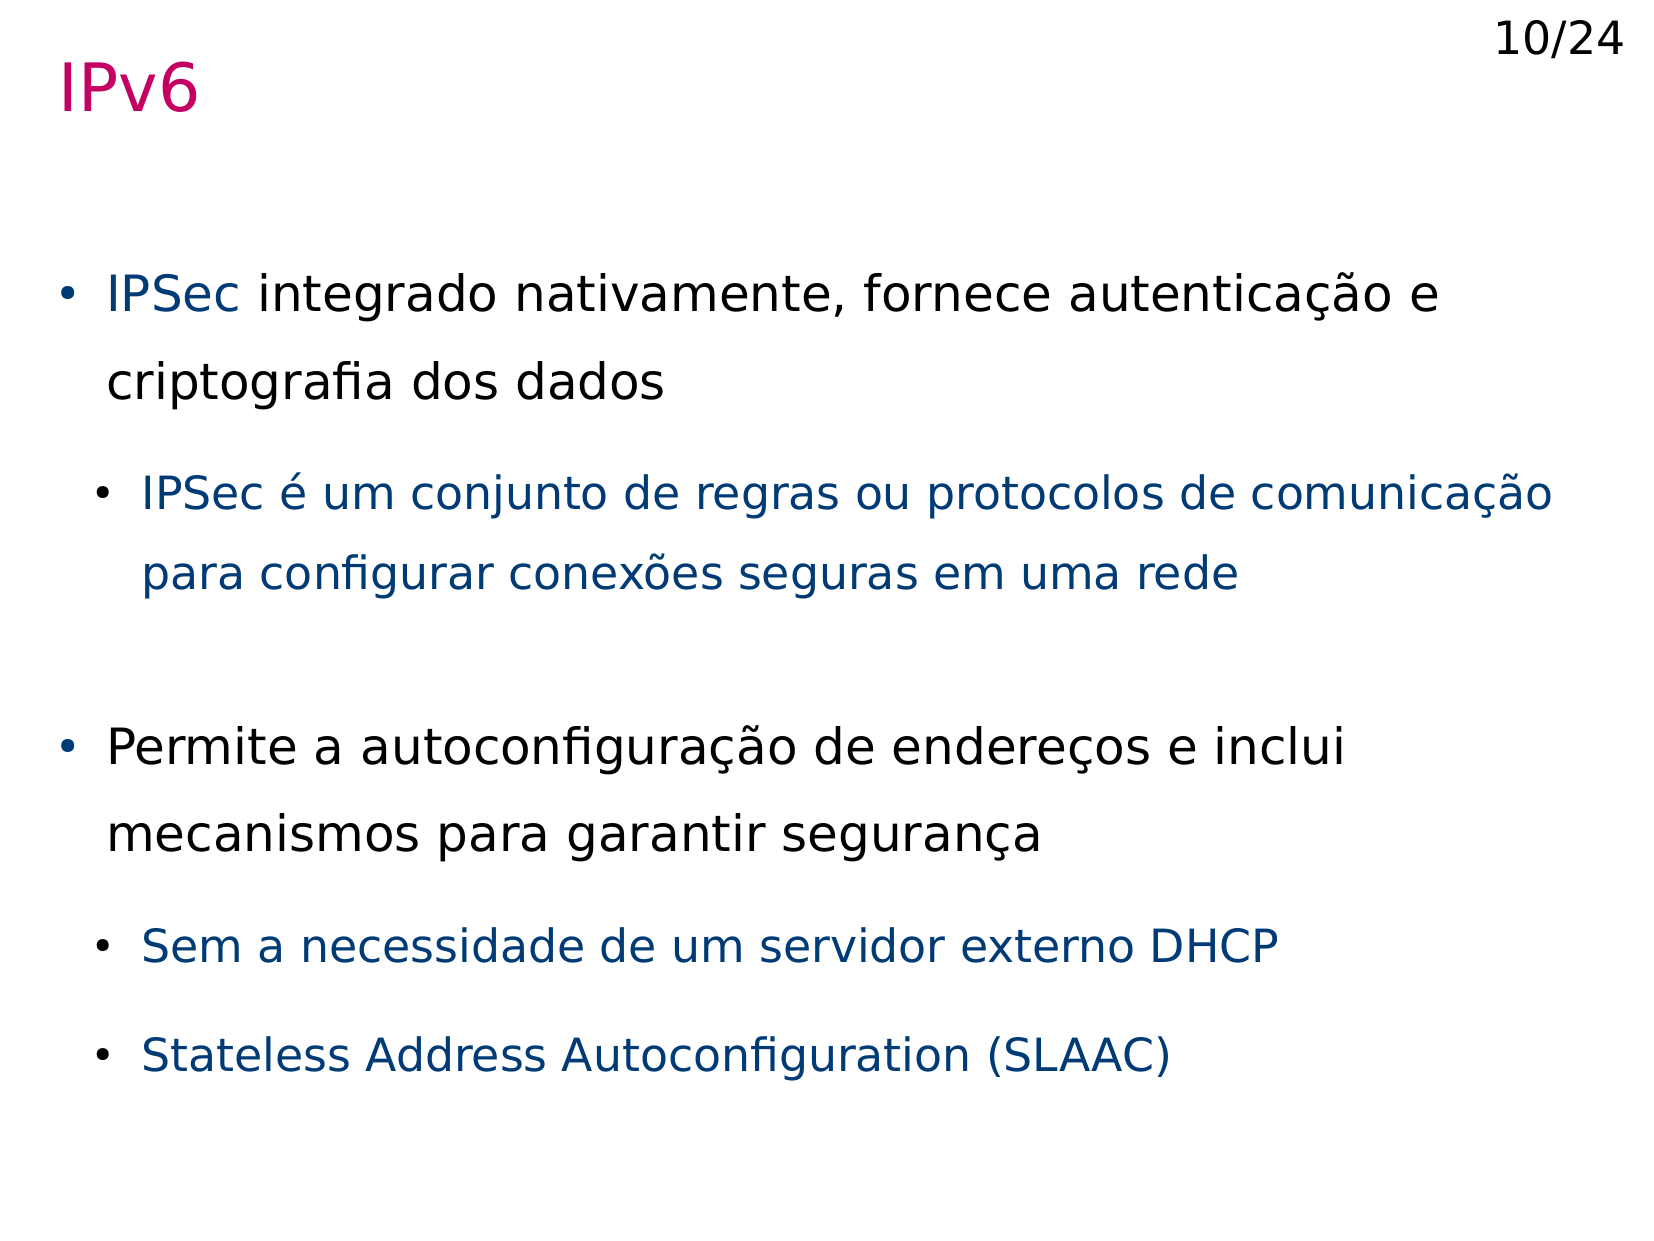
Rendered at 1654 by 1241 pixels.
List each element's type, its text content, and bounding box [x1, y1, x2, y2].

title IPv6 [59, 29, 1625, 148]
list IPSec integrado nativamente, fornece autenticação e criptografia dos dados IPSec é um conjunto de regras ou protocolos de comunicação para configurar conexões seguras em uma rede Permite a autoconfiguração de endereços e inclui mecanismos para garantir segurança Sem a necessidade de um servidor externo DHCP Stateless Address Autoconfiguration (SLAAC) [59, 236, 1625, 1211]
